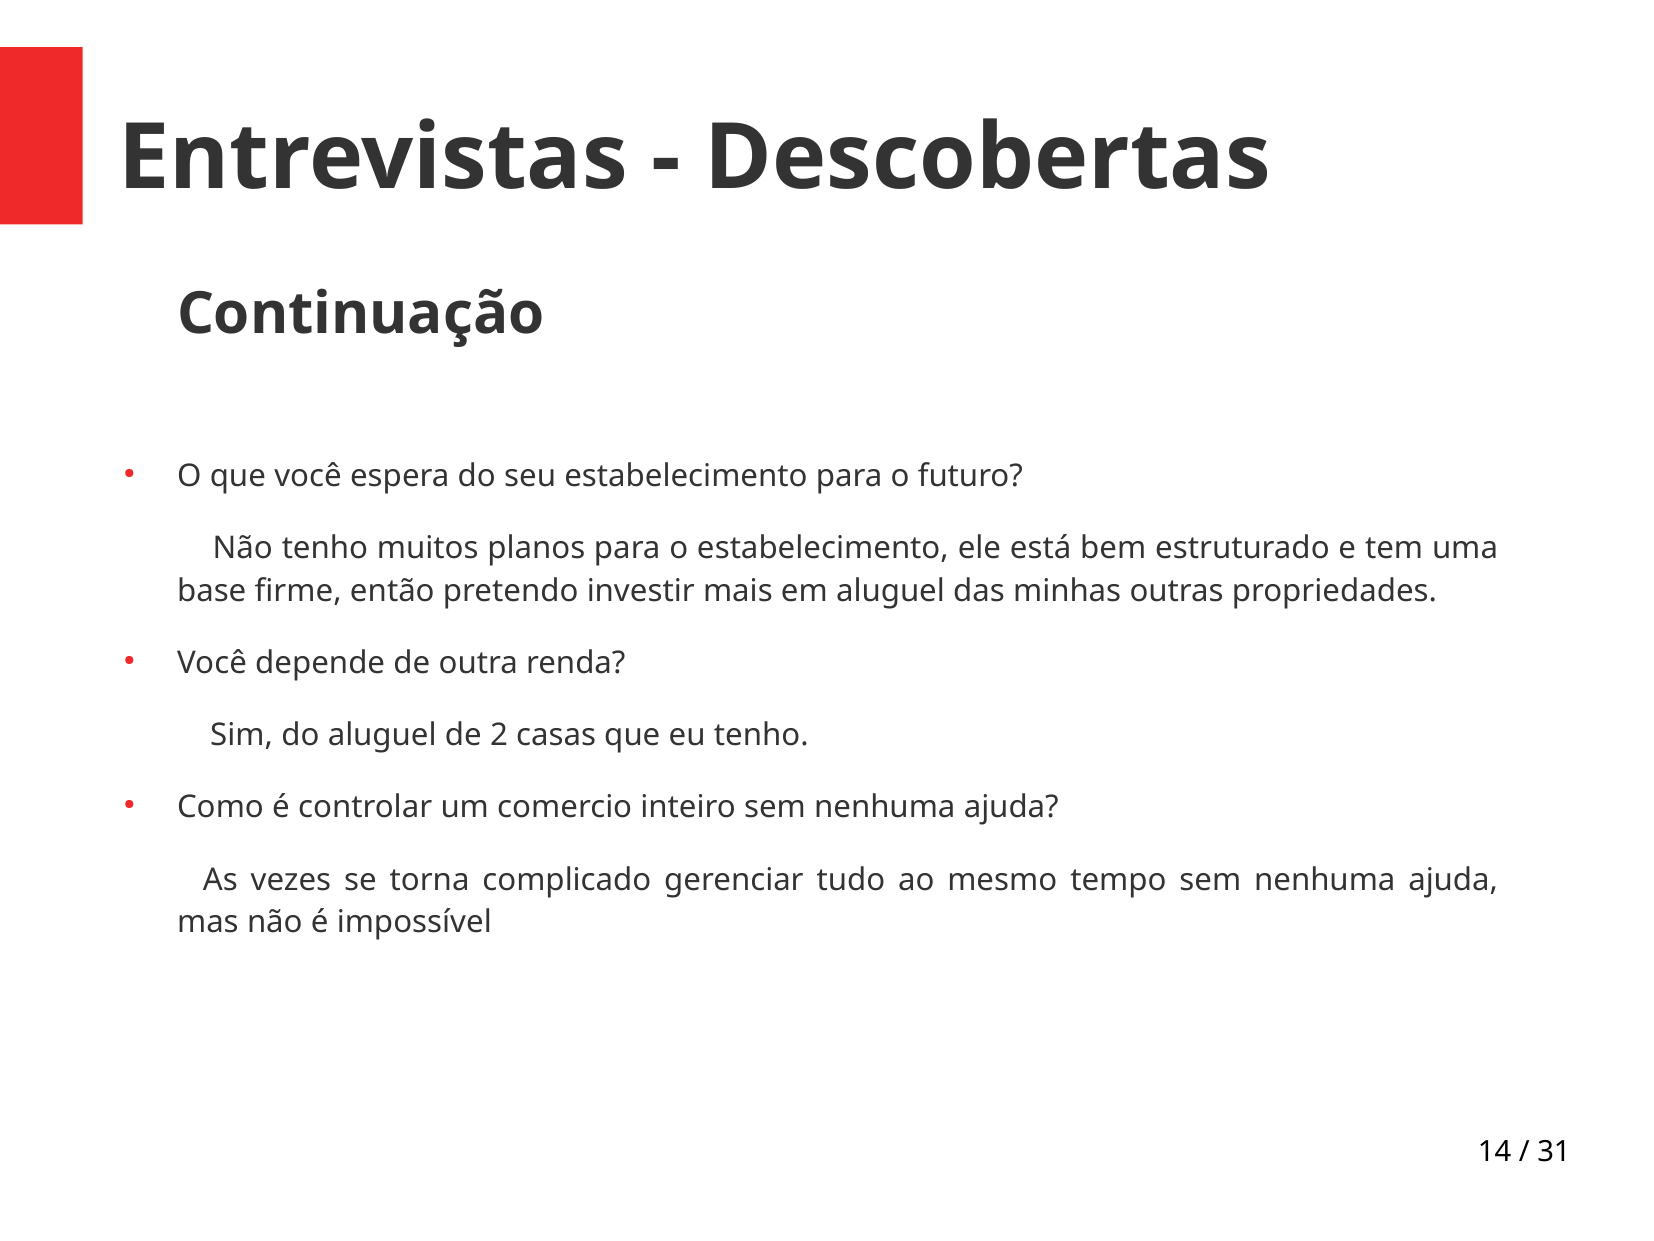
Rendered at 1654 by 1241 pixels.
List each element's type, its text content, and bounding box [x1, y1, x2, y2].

title Entrevistas - Descobertas [118, 49, 1571, 257]
list Continuação O que você espera do seu estabelecimento para o futuro? Não tenho muitos planos para o estabelecimento, ele está bem estruturado e tem uma base firme, então pretendo investir mais em aluguel das minhas outras propriedades. Você depende de outra renda? Sim, do aluguel de 2 casas que eu tenho. Como é controlar um comercio inteiro sem nenhuma ajuda? As vezes se torna complicado gerenciar tudo ao mesmo tempo sem nenhuma ajuda, mas não é impossível [106, 271, 1501, 1075]
